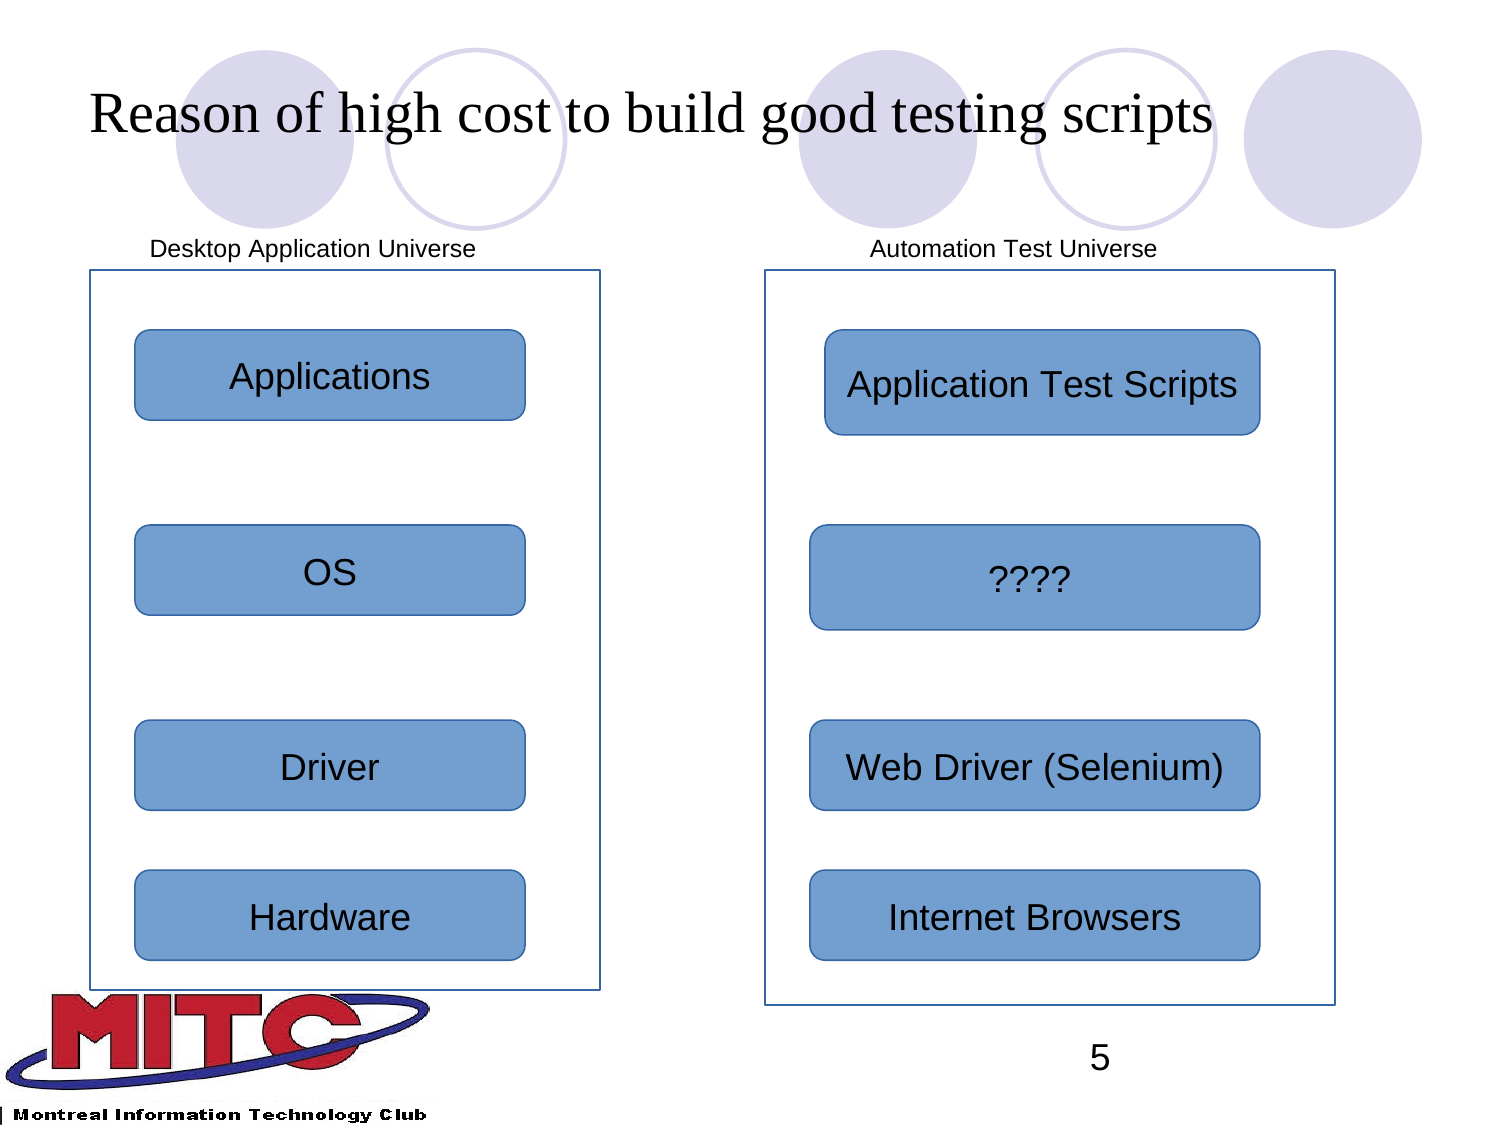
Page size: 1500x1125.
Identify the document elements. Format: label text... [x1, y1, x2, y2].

text_box Internet Browsers [809, 870, 1260, 961]
text_box Hardware [134, 870, 526, 961]
text_box ???? [809, 524, 1260, 630]
text_box Web Driver (Selenium) [809, 720, 1260, 811]
text_box Applications [134, 329, 526, 421]
text_box OS [134, 525, 526, 616]
picture [0, 990, 480, 1125]
title Reason of high cost to build good testing scripts [75, 15, 1426, 203]
text_box Driver [134, 720, 526, 811]
text_box Desktop Application Universe [134, 224, 526, 270]
text_box Automation Test Universe [854, 224, 1246, 270]
text_box Application Test Scripts [825, 329, 1260, 435]
